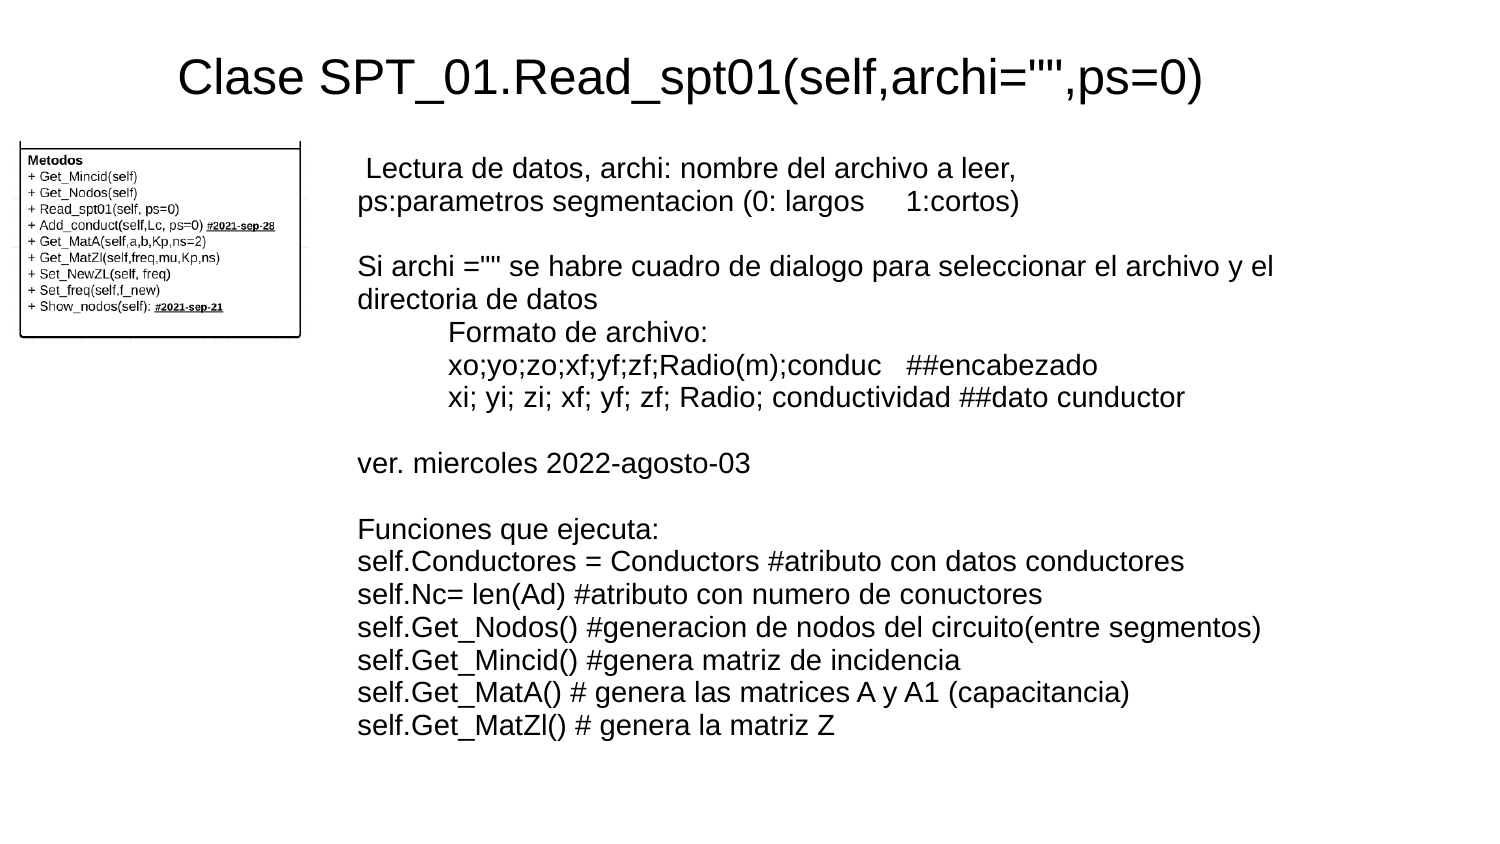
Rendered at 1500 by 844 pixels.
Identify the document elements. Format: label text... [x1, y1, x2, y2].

text_box Clase SPT_01.Read_spt01(self,archi="",ps=0) [15, 4, 1366, 145]
picture [11, 141, 308, 343]
text_box Lectura de datos, archi: nombre del archivo a leer, ps:parametros segmentacion (0: largos 1:cortos) Si archi ="" se habre cuadro de dialogo para seleccionar el archivo y el directoria de datos Formato de archivo: xo;yo;zo;xf;yf;zf;Radio(m);conduc ##encabezado xi; yi; zi; xf; yf; zf; Radio; conductividad ##dato cunductor ver. miercoles 2022-agosto-03 Funciones que ejecuta: self.Conductores = Conductors #atributo con datos conductores self.Nc= len(Ad) #atributo con numero de conuctores self.Get_Nodos() #generacion de nodos del circuito(entre segmentos) self.Get_Mincid() #genera matriz de incidencia self.Get_MatA() # genera las matrices A y A1 (capacitancia) self.Get_MatZl() # genera la matriz Z [342, 144, 1347, 816]
